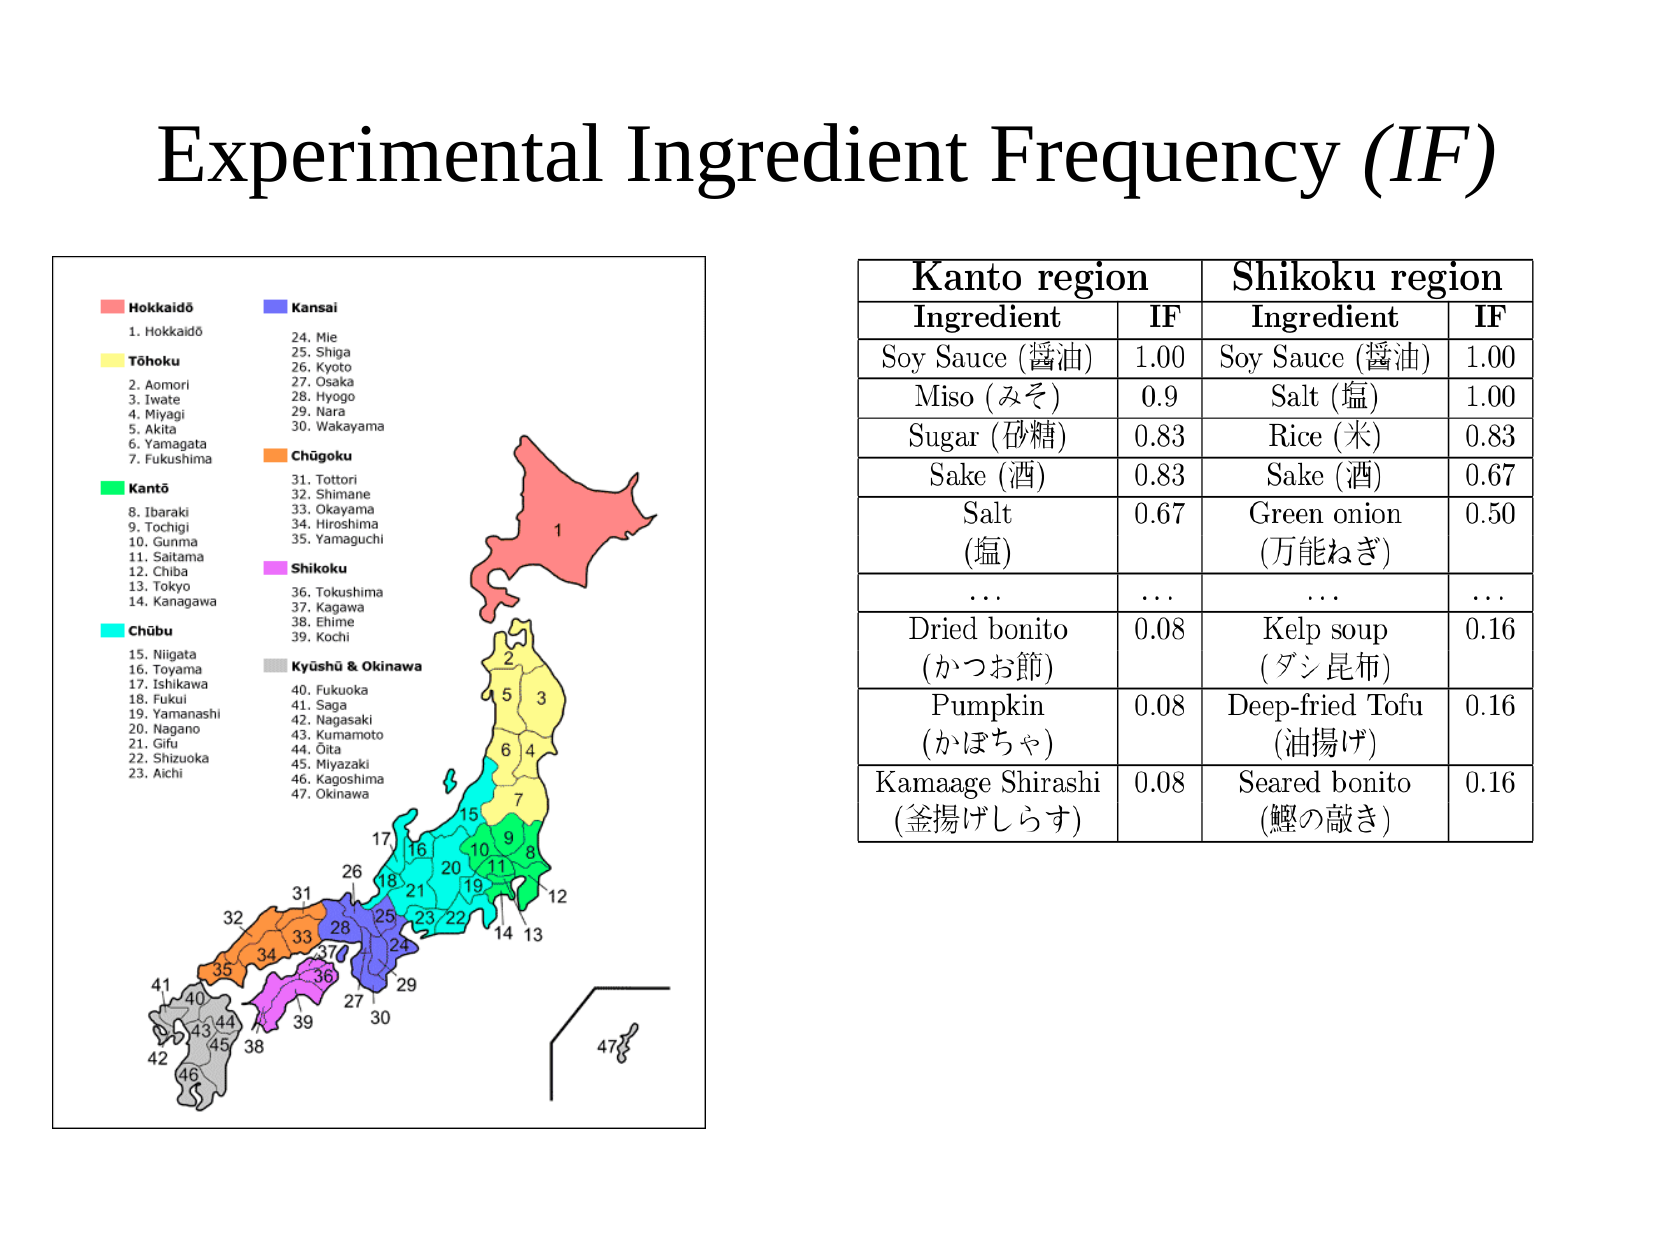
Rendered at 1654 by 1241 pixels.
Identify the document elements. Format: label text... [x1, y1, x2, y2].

picture [52, 256, 706, 1129]
text_box [853, 256, 1538, 846]
title Experimental Ingredient Frequency (IF) [82, 49, 1571, 257]
